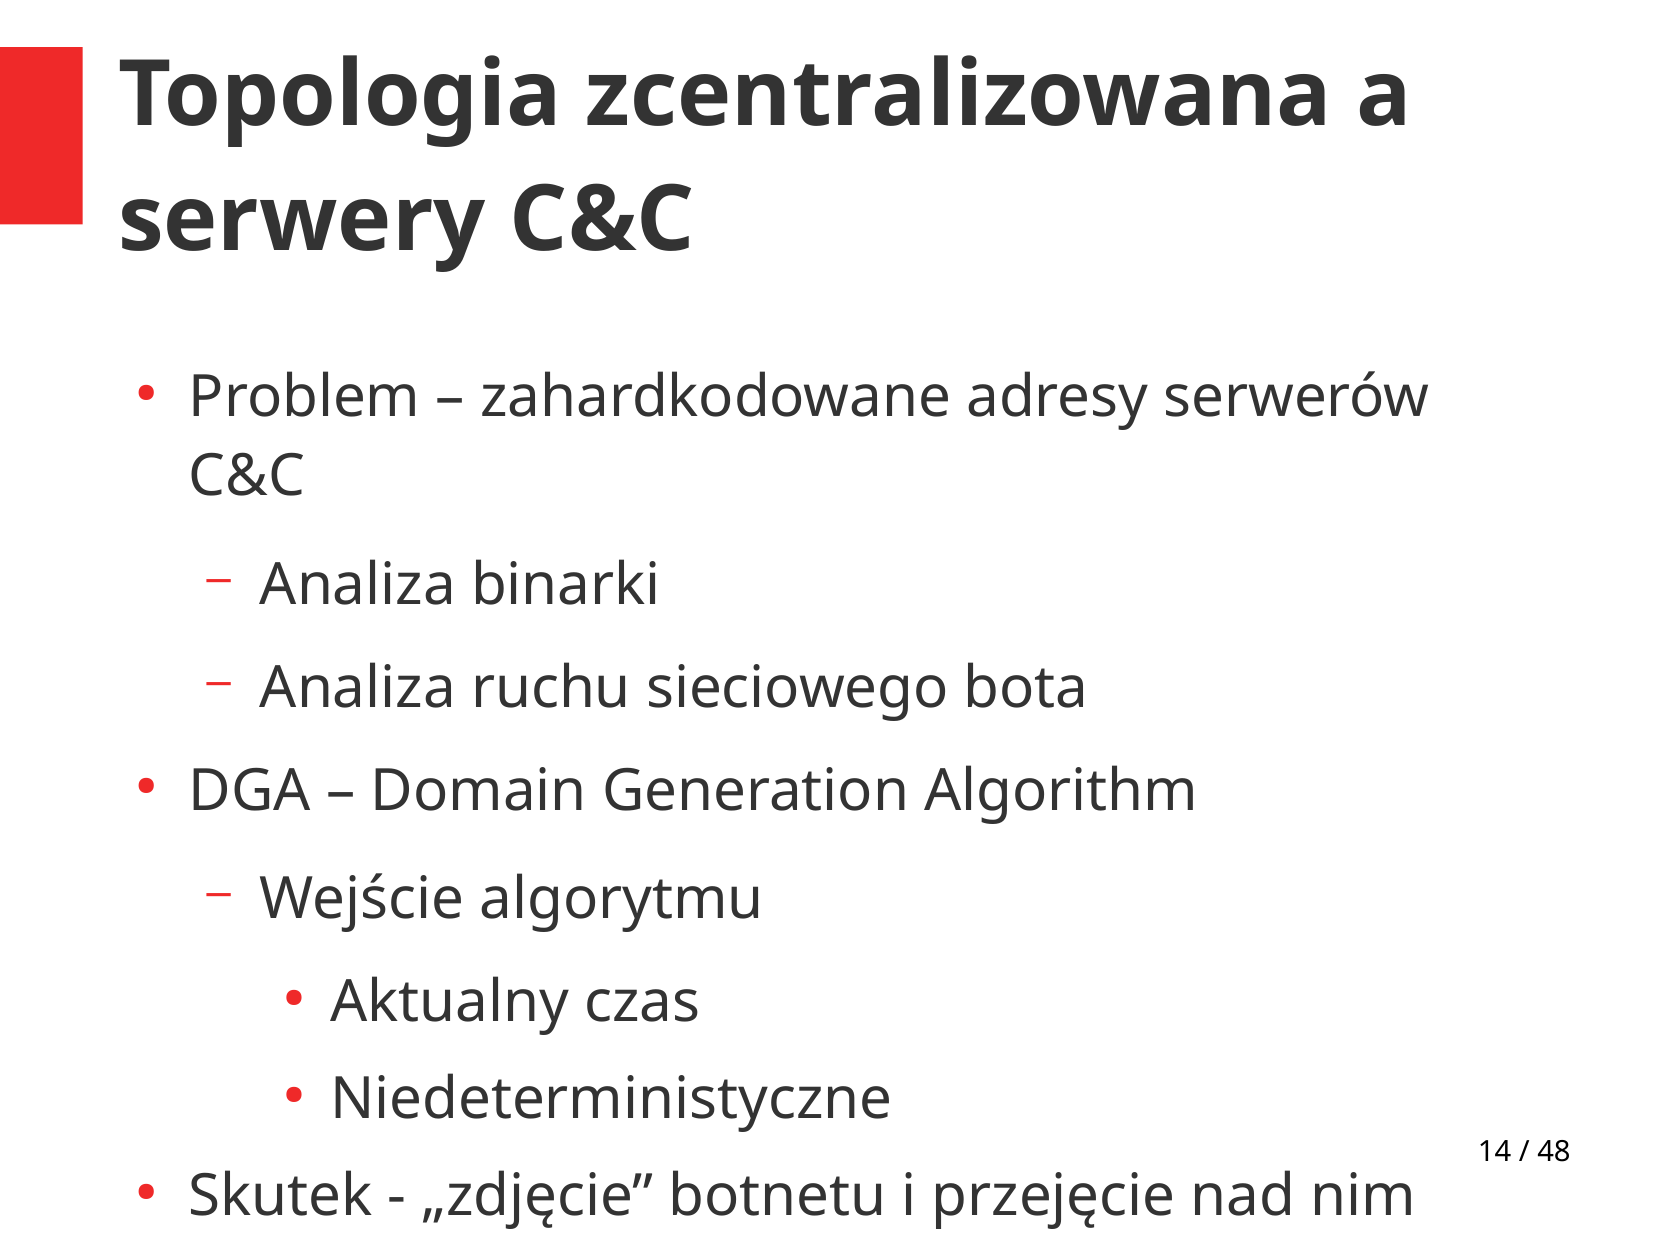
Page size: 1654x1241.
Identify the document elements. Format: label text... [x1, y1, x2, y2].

title Topologia zcentralizowana a serwery C&C [118, 45, 1571, 260]
list Problem – zahardkodowane adresy serwerów C&C Analiza binarki Analiza ruchu sieciowego bota DGA – Domain Generation Algorithm Wejście algorytmu Aktualny czas Niedeterministyczne Skutek - „zdjęcie” botnetu i przejęcie nad nim kontroli [118, 354, 1536, 1074]
